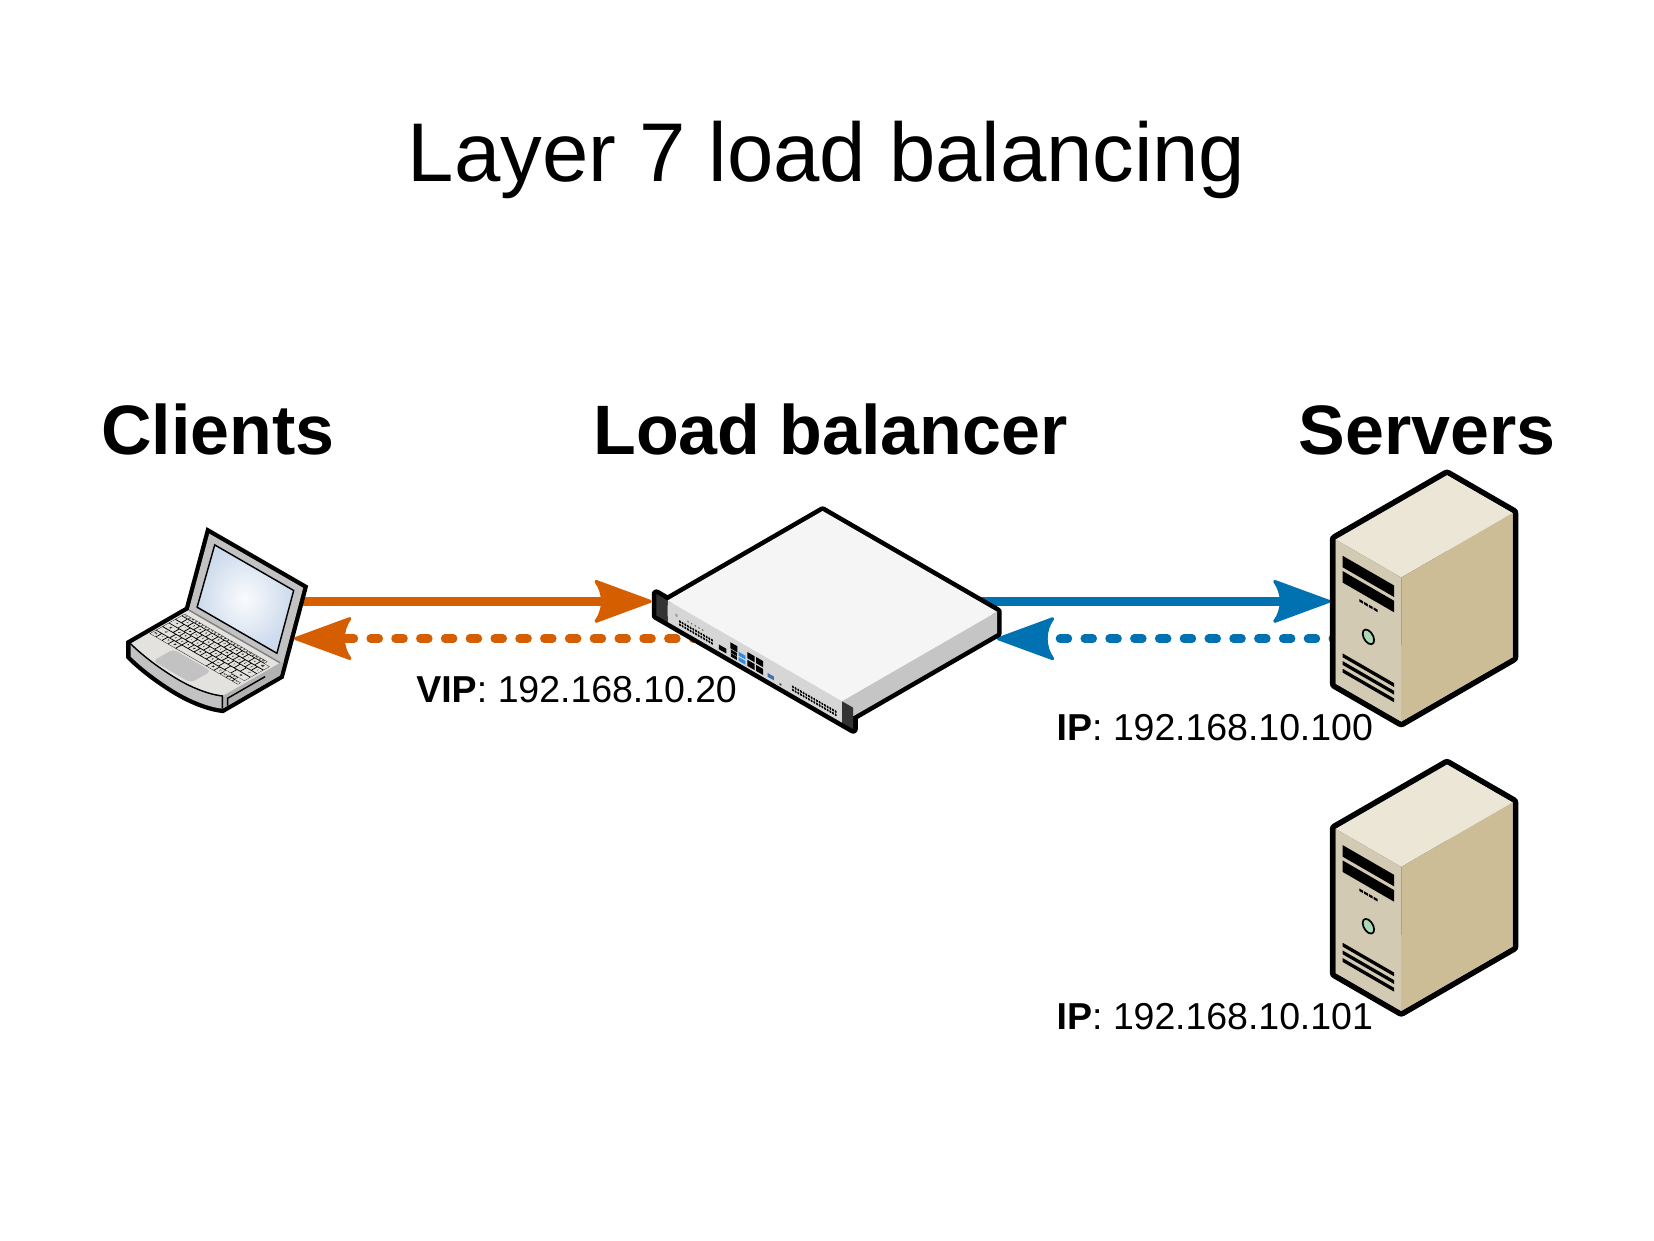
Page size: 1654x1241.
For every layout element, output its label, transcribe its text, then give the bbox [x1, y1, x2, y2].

text_box VIP: 192.168.10.20 [401, 661, 752, 719]
picture [0, 0, 1654, 1241]
text_box IP: 192.168.10.100 [1041, 699, 1388, 756]
text_box IP: 192.168.10.101 [1041, 988, 1388, 1046]
